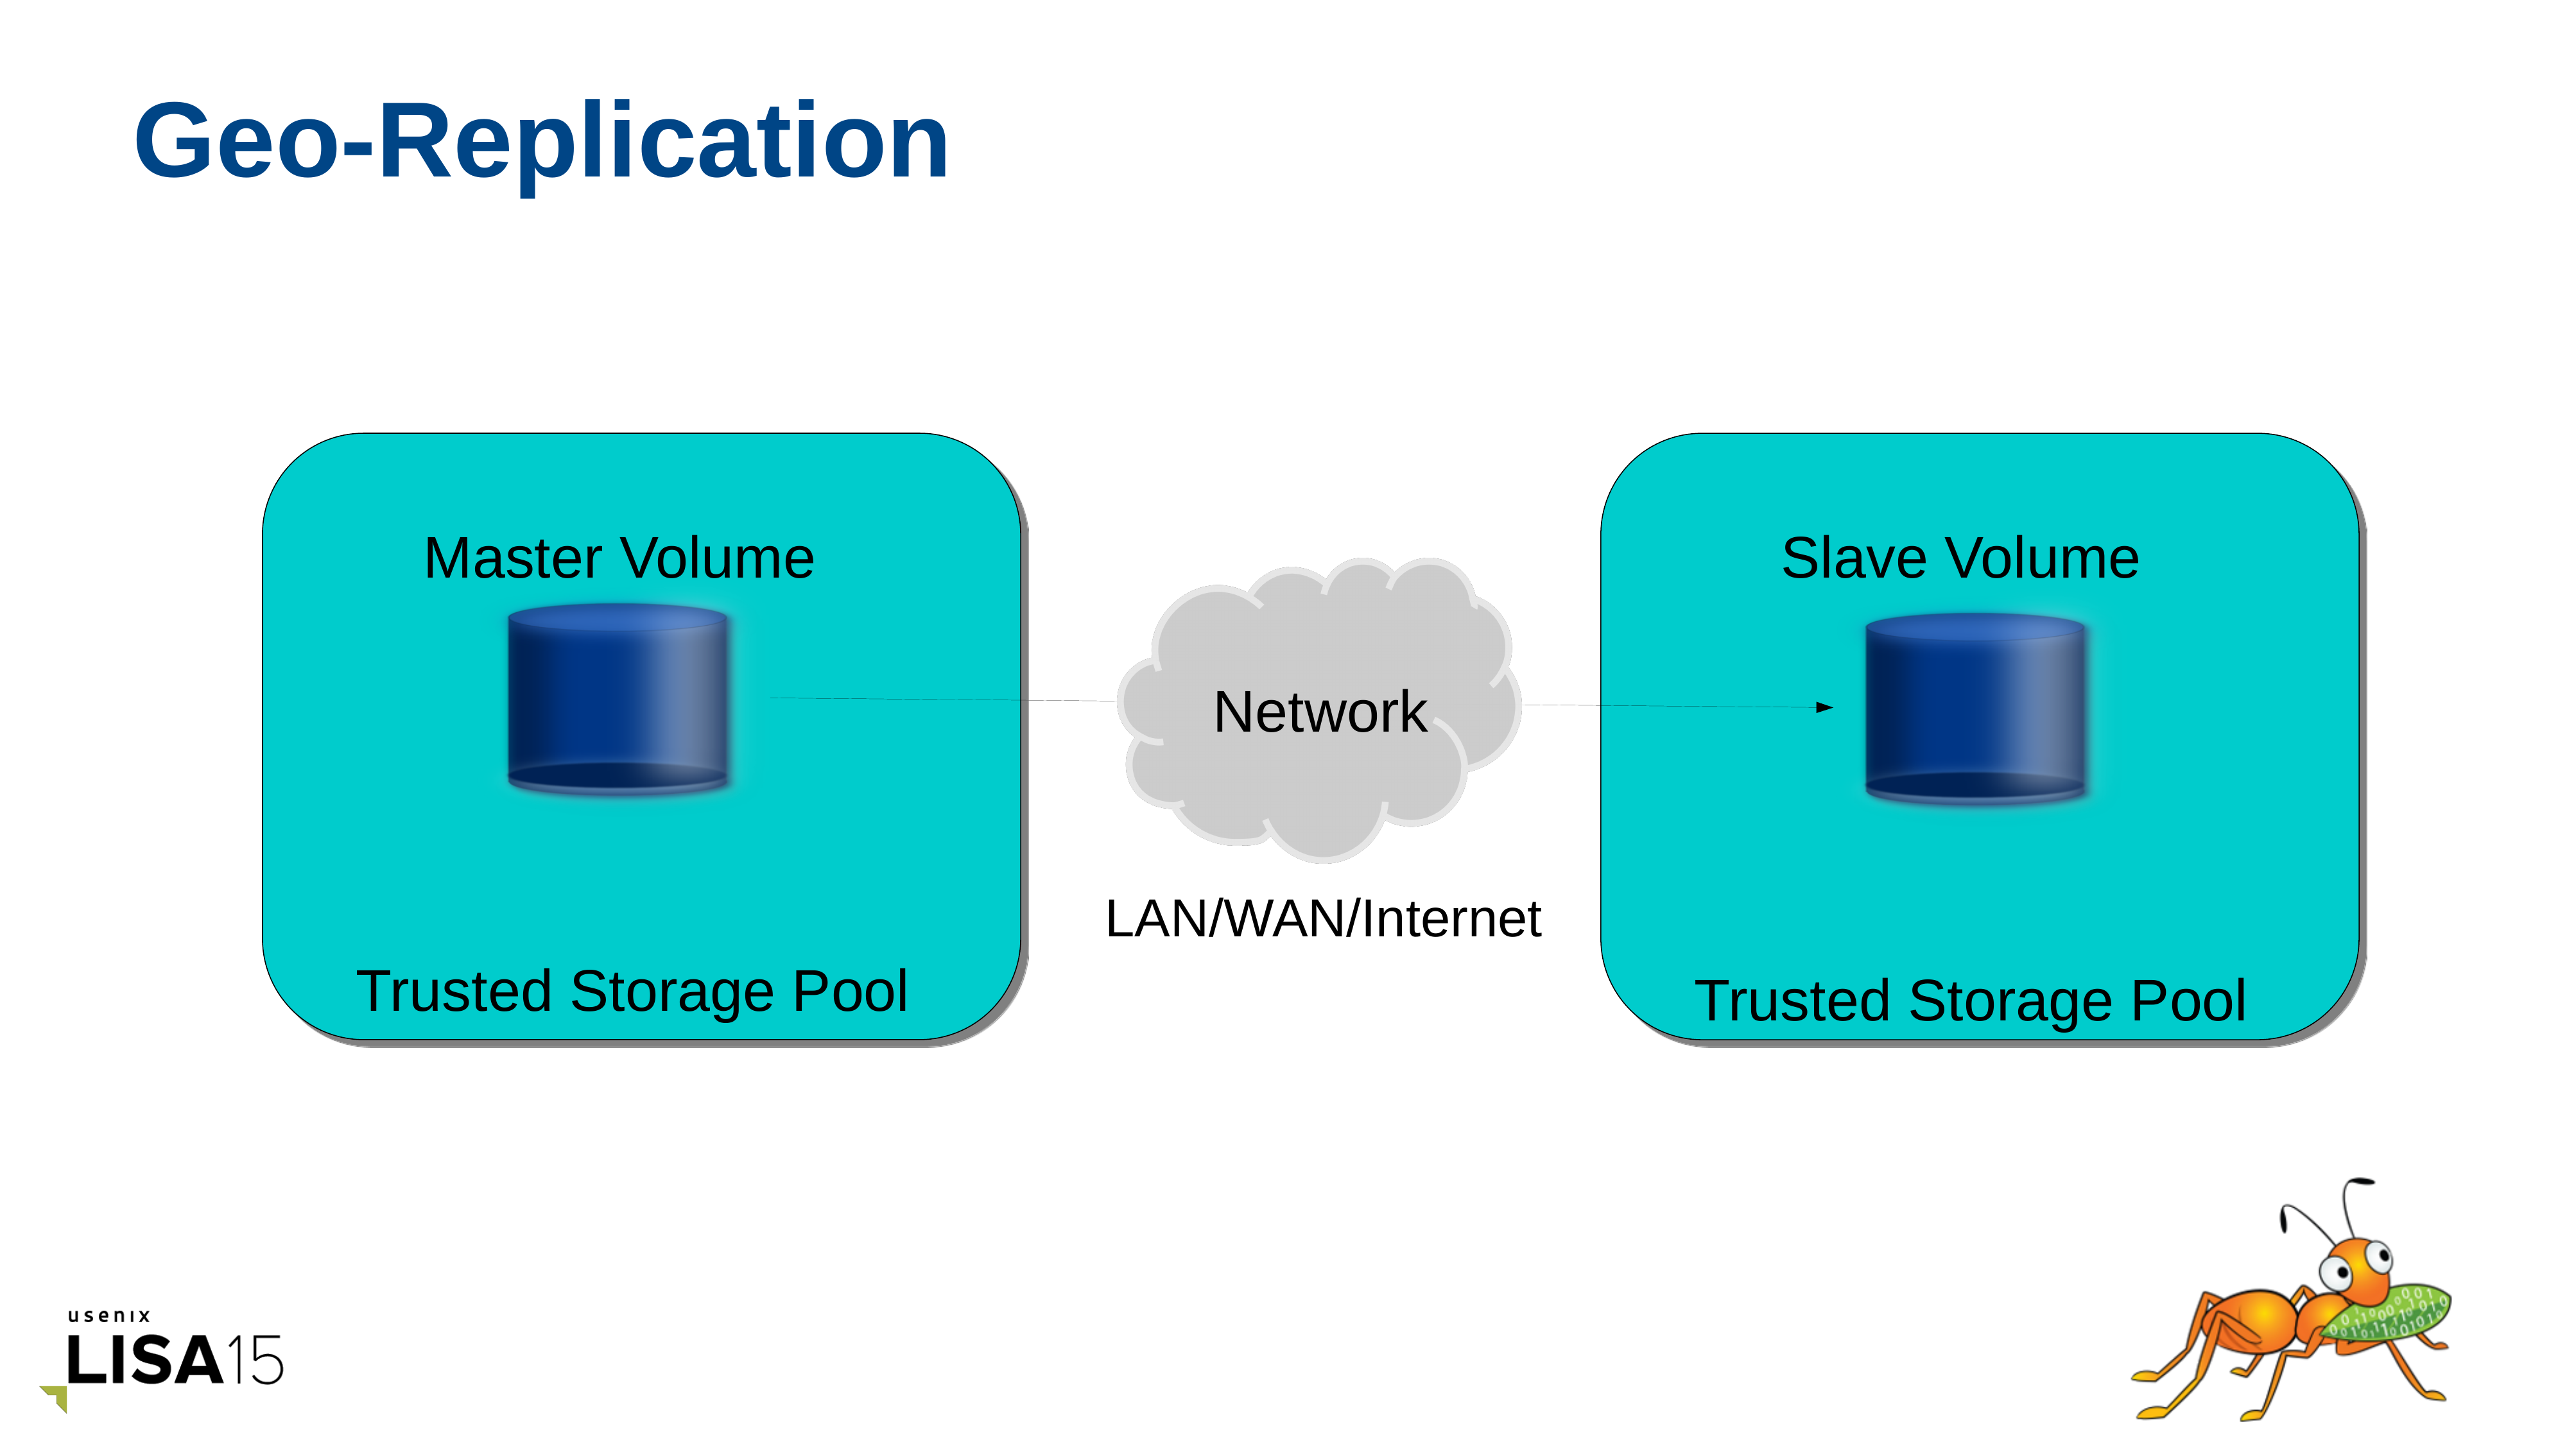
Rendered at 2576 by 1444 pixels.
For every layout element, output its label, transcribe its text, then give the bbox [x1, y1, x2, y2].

picture [19, 1289, 299, 1427]
text_box [1600, 433, 2360, 1038]
picture [2127, 1175, 2456, 1425]
picture [1117, 558, 1522, 864]
picture [1833, 596, 2129, 829]
text_box Trusted Storage Pool [347, 953, 954, 1029]
text_box [262, 433, 1021, 1040]
text_box LAN/WAN/Internet [1021, 884, 1628, 954]
text_box Slave Volume [1772, 519, 2196, 596]
text_box Trusted Storage Pool [1685, 963, 2292, 1038]
text_box Master Volume [414, 519, 838, 596]
picture [476, 596, 771, 819]
text_box Network [1204, 674, 1455, 750]
title Geo-Replication [132, 19, 2446, 261]
